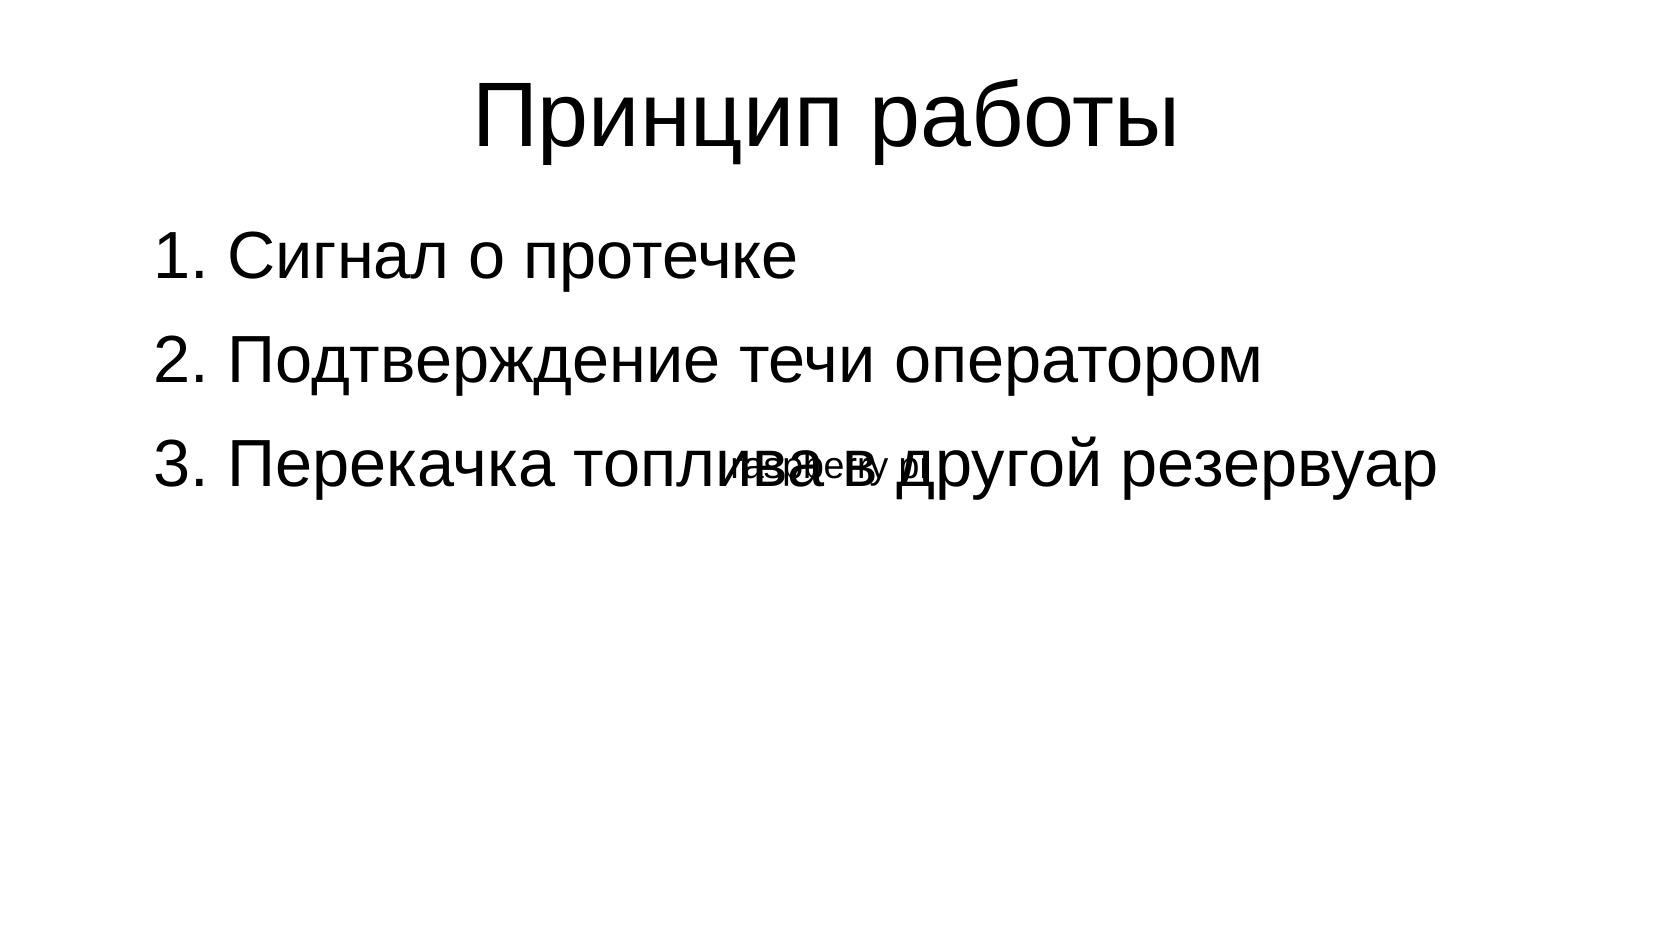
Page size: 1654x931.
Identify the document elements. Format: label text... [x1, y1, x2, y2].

title Принцип работы [82, 37, 1571, 193]
list 1. Сигнал о протечке 2. Подтверждение течи оператором 3. Перекачка топлива в другой резервуар [82, 217, 1571, 758]
text_box raspberry pi [715, 437, 943, 494]
